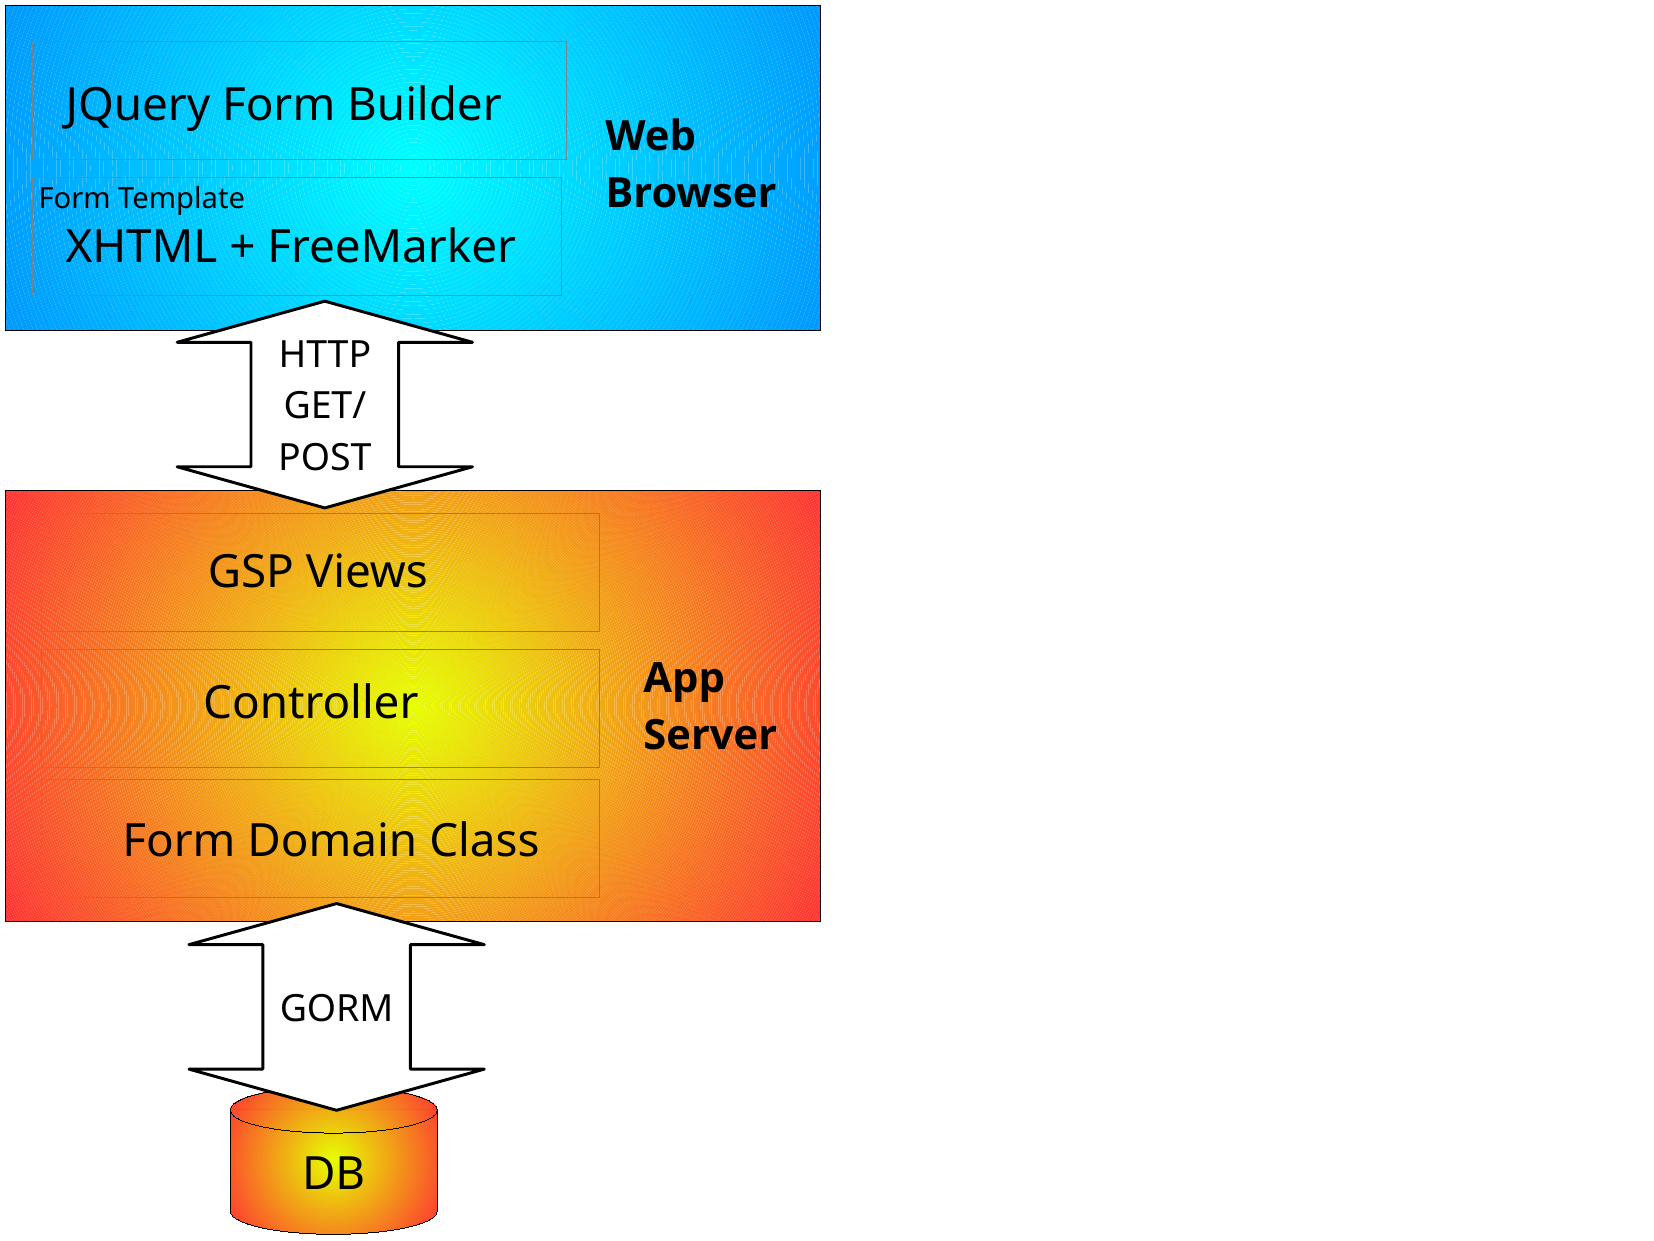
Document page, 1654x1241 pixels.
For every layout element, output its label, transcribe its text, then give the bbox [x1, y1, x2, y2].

text_box App Server [628, 642, 934, 768]
text_box Form Domain Class [0, 801, 567, 877]
text_box [5, 490, 821, 922]
text_box GSP Views [129, 531, 443, 608]
text_box XHTML + FreeMarker [50, 207, 591, 283]
text_box HTTP GET/ POST [177, 301, 473, 508]
text_box Web Browser [590, 88, 818, 237]
text_box JQuery Form Builder [50, 65, 591, 141]
text_box GORM [188, 903, 485, 1111]
text_box DB [230, 1092, 438, 1235]
text_box Controller [106, 662, 434, 739]
text_box [5, 5, 821, 331]
text_box [42, 780, 599, 897]
text_box Form Template [23, 170, 556, 225]
